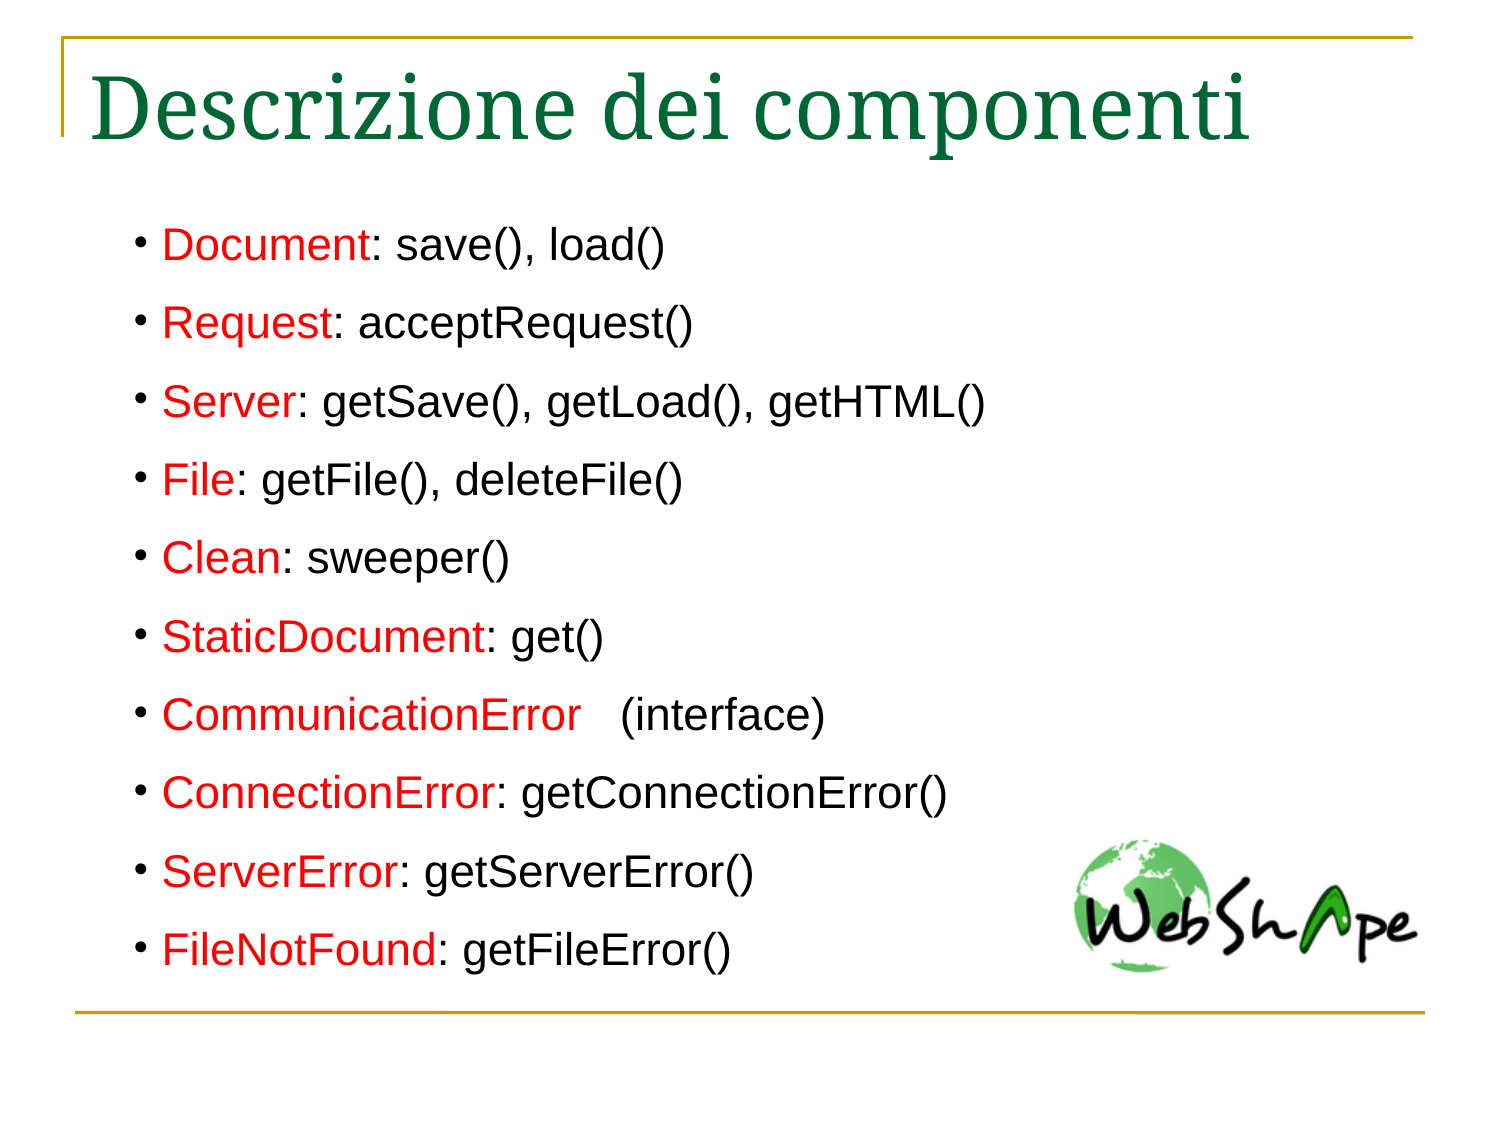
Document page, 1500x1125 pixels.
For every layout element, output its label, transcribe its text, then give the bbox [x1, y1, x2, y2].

title Descrizione dei componenti [75, 37, 1426, 225]
text_box Document: save(), load()‏ Request: acceptRequest()‏ Server: getSave(), getLoad(), getHTML()‏ File: getFile(), deleteFile()‏ Clean: sweeper()‏ StaticDocument: get()‏ CommunicationError (interface)‏ ConnectionError: getConnectionError()‏ ServerError: getServerError()‏ FileNotFound: getFileError()‏ [118, 206, 1447, 1061]
